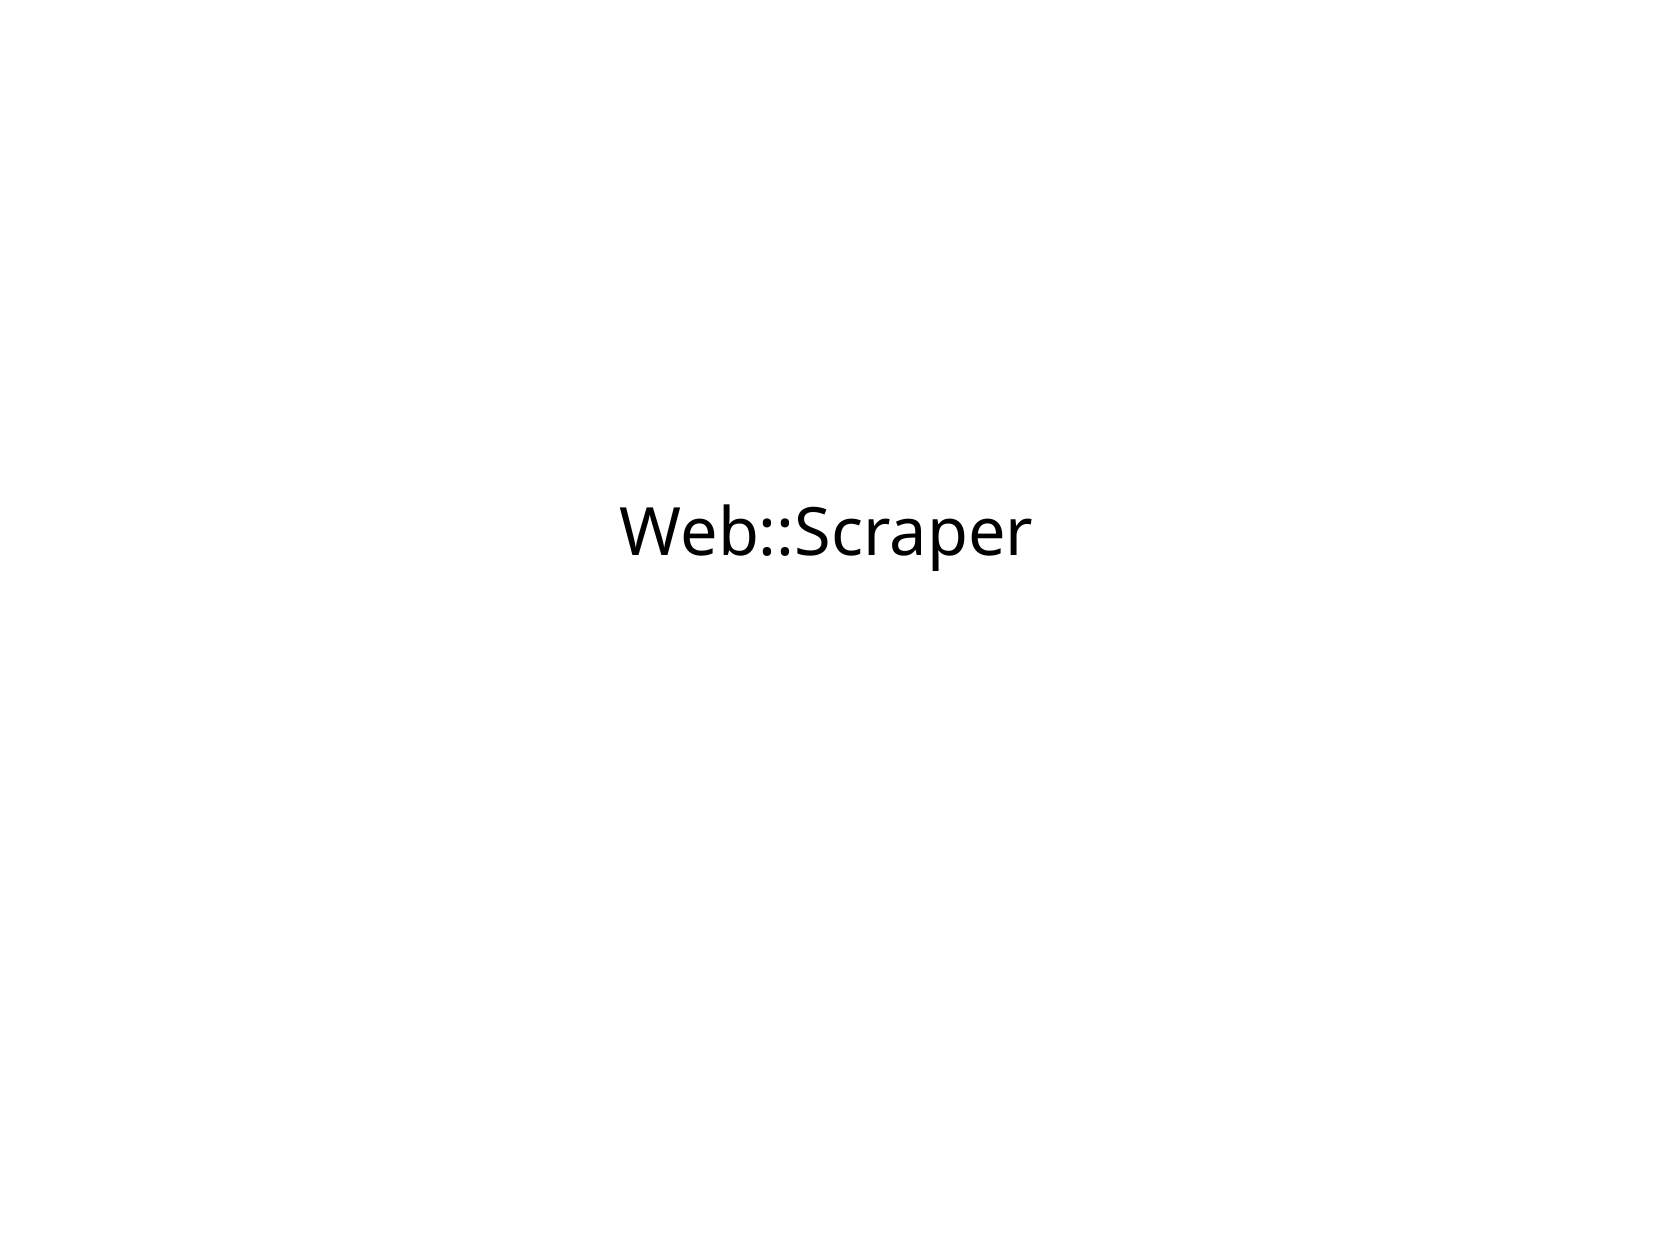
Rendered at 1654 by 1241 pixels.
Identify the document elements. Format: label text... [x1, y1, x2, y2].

subtitle Web::Scraper [82, 49, 1571, 1010]
